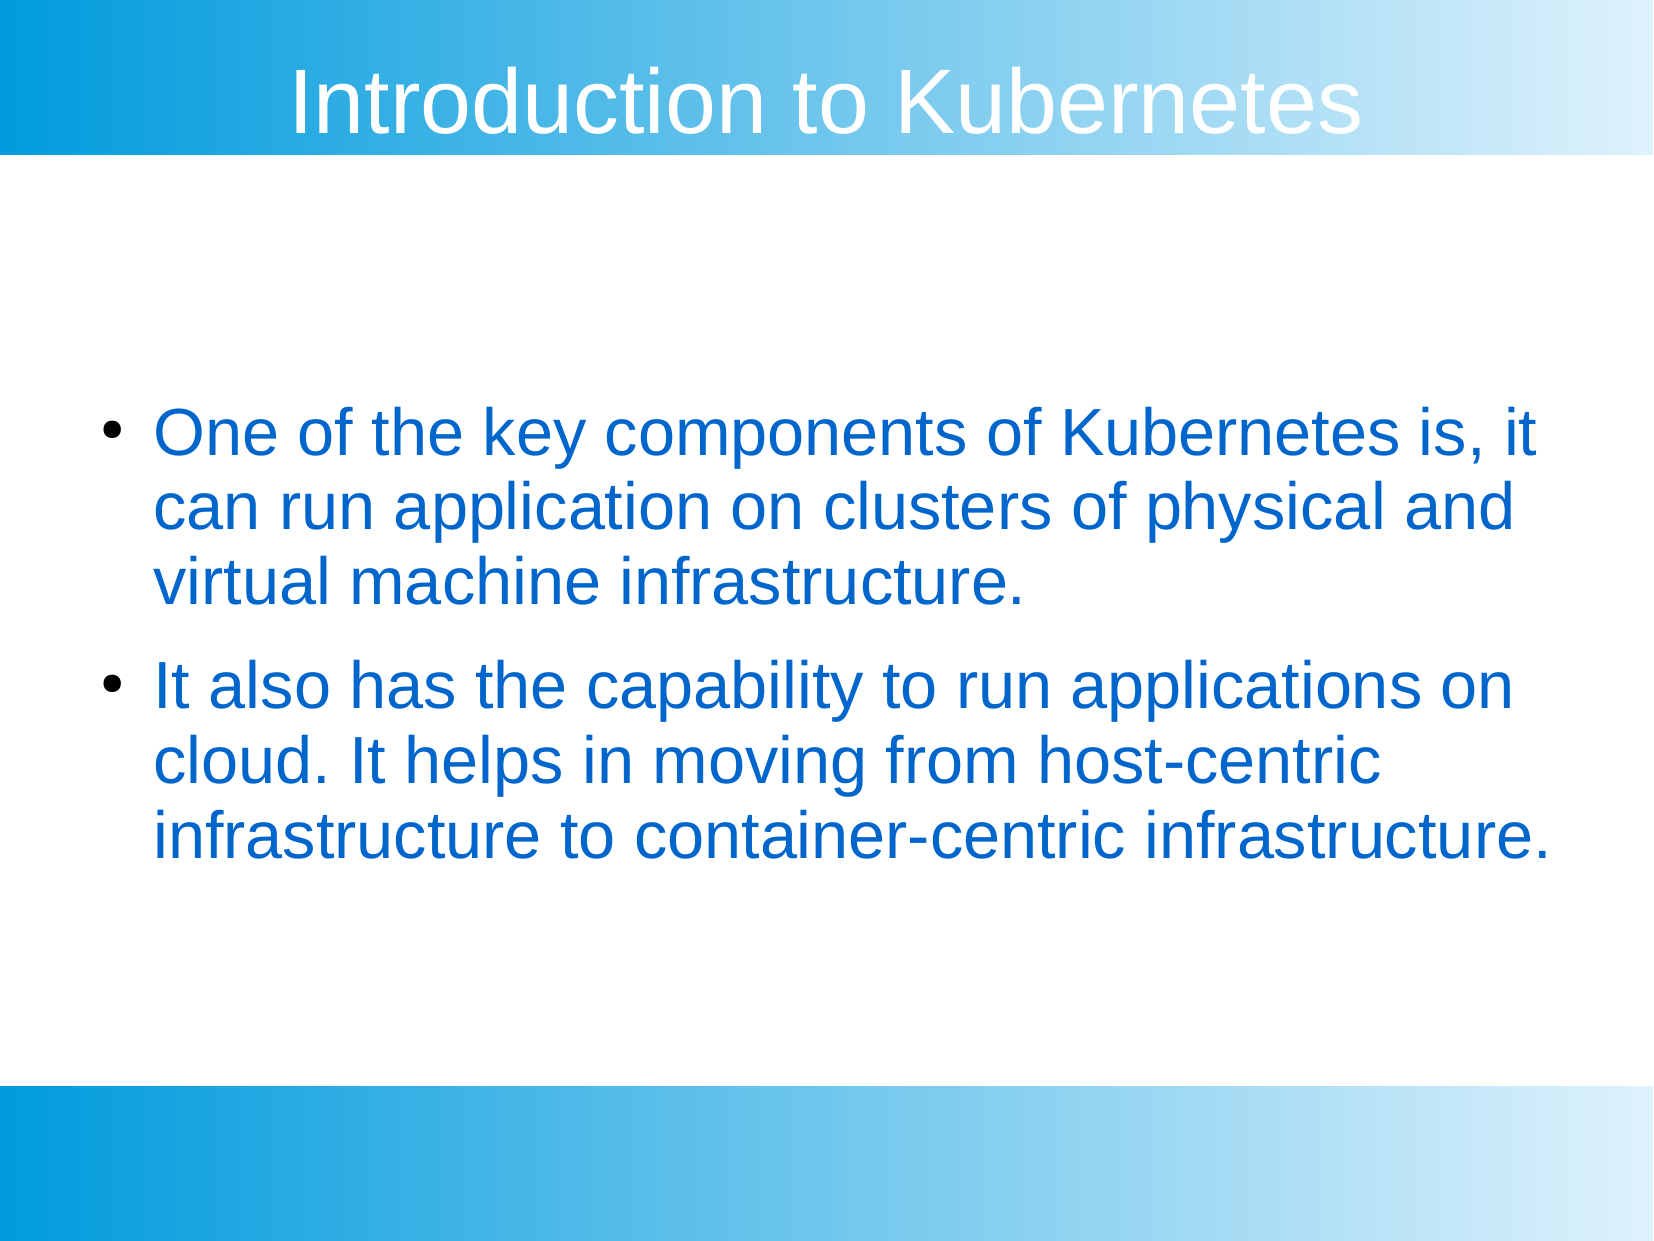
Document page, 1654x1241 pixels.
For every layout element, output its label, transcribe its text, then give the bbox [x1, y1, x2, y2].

list One of the key components of Kubernetes is, it can run application on clusters of physical and virtual machine infrastructure. It also has the capability to run applications on cloud. It helps in moving from host-centric infrastructure to container-centric infrastructure. [82, 290, 1571, 1010]
title Introduction to Kubernetes [82, 49, 1571, 155]
